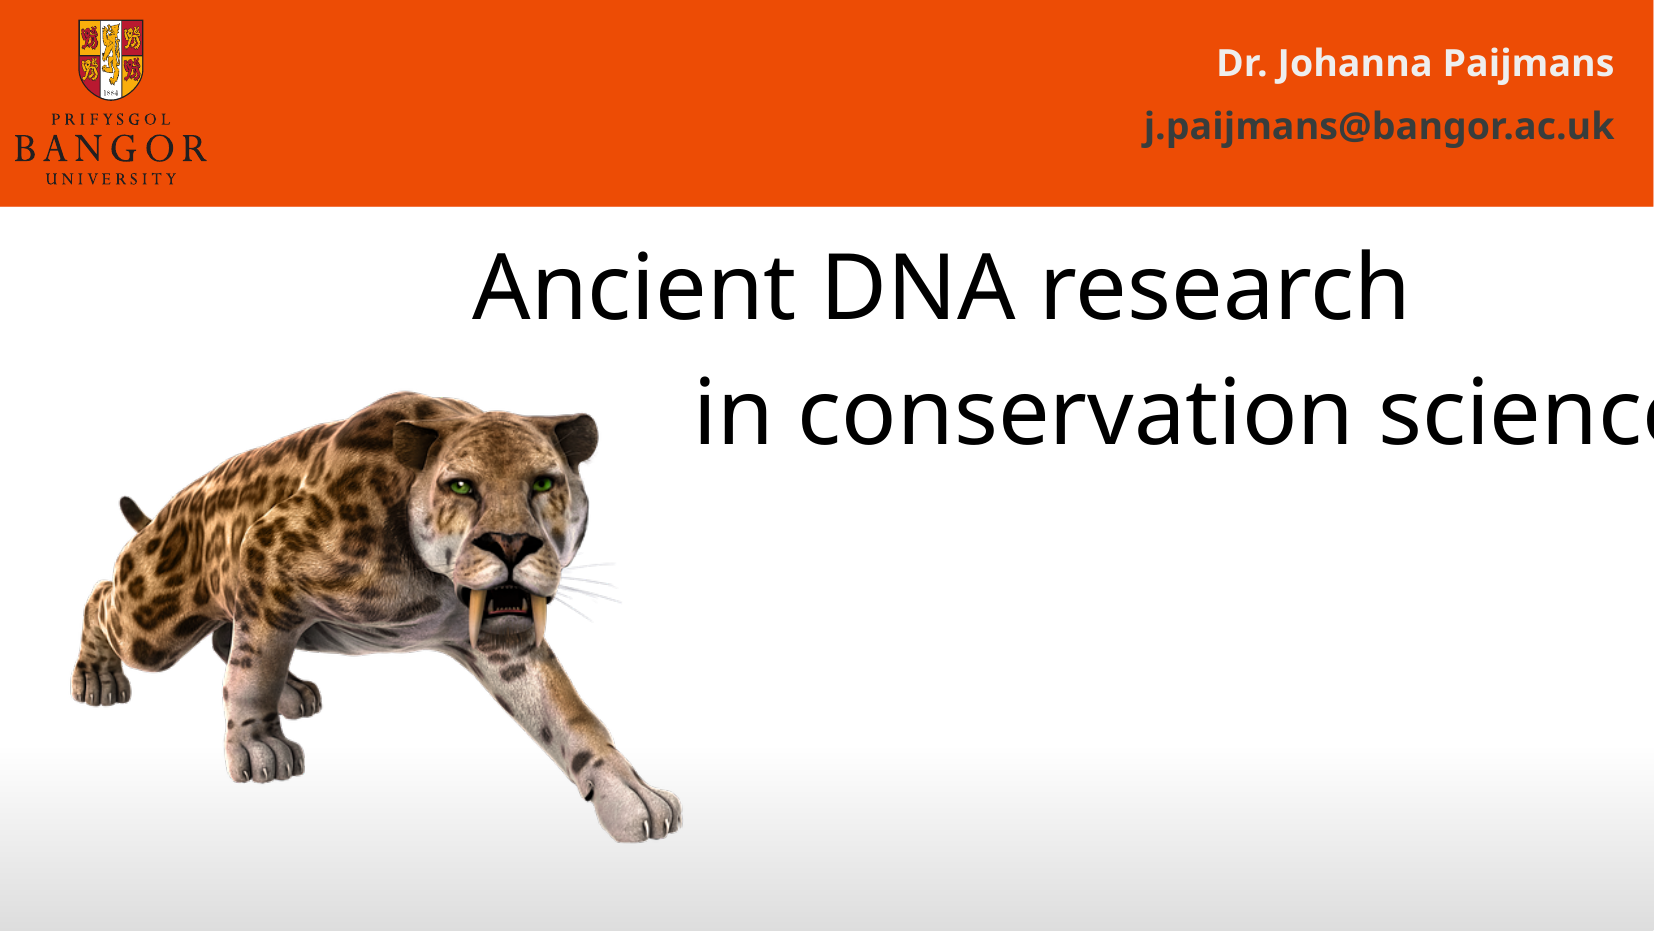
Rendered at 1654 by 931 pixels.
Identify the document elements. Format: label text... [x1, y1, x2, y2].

picture [59, 383, 694, 857]
title Ancient DNA research in conservation science [472, 236, 1654, 457]
picture [15, 19, 207, 185]
text_box Dr. Johanna Paijmans j.paijmans@bangor.ac.uk [1055, 29, 1630, 318]
text_box [0, 0, 1654, 207]
